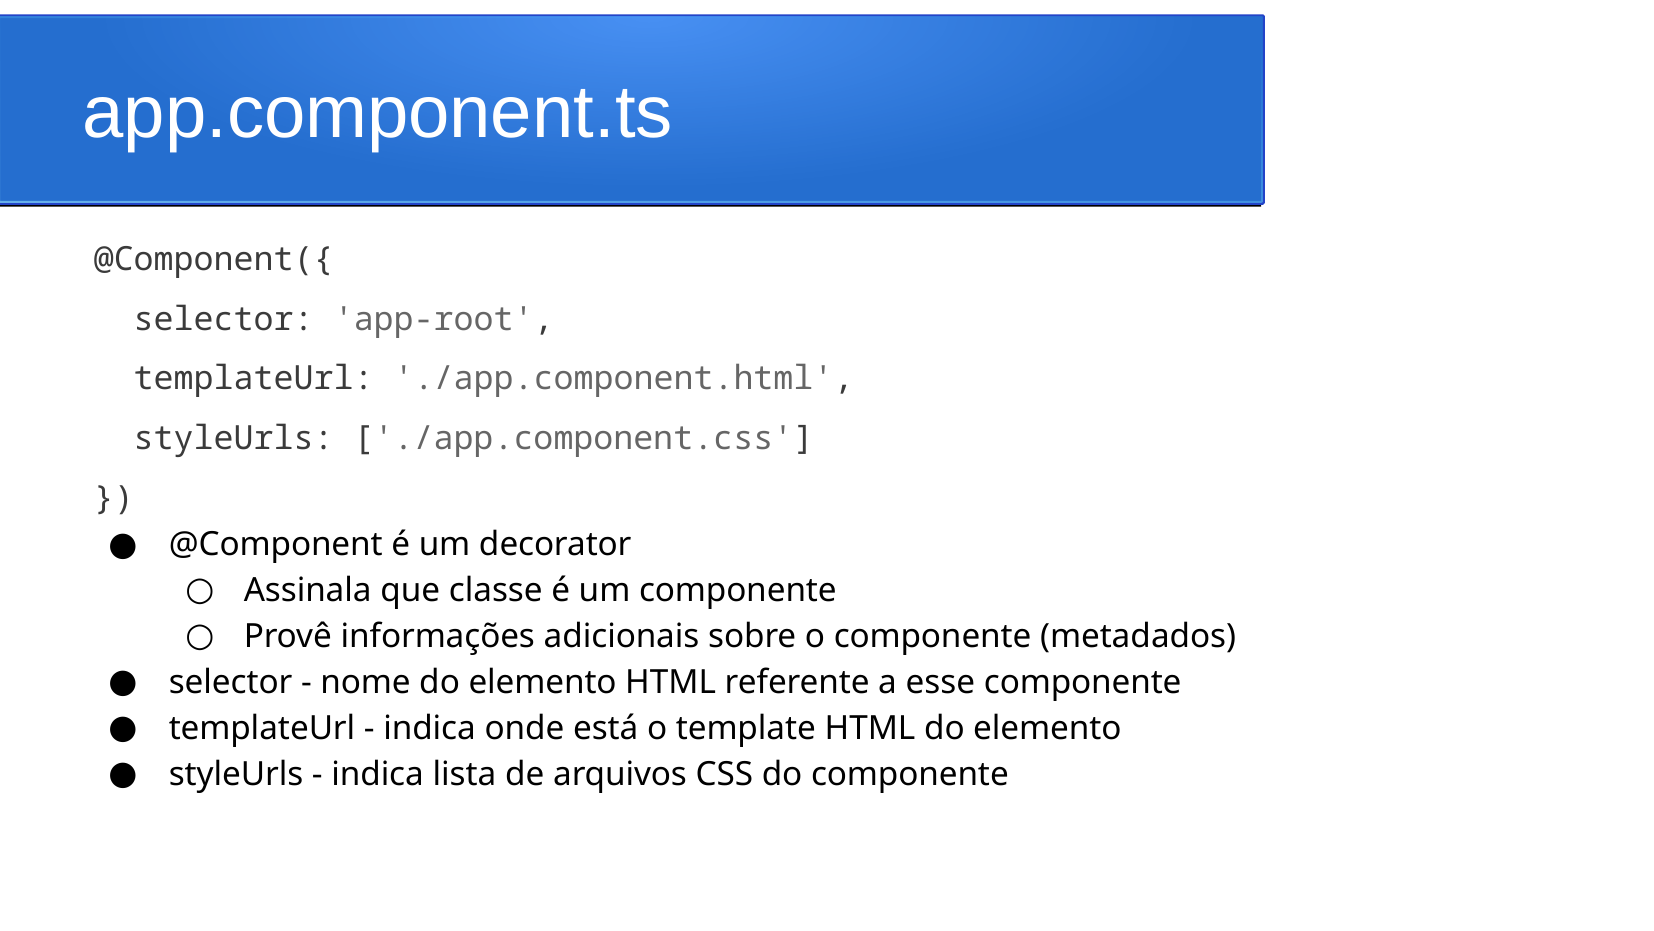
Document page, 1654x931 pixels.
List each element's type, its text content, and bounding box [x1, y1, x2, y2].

text_box @Component({ selector: 'app-root', templateUrl: './app.component.html', styleUrls: ['./app.component.css'] }) @Component é um decorator Assinala que classe é um componente Provê informações adicionais sobre o componente (metadados) selector - nome do elemento HTML referente a esse componente templateUrl - indica onde está o template HTML do elemento styleUrls - indica lista de arquivos CSS do componente [78, 201, 1477, 931]
title app.component.ts [82, 35, 1235, 189]
